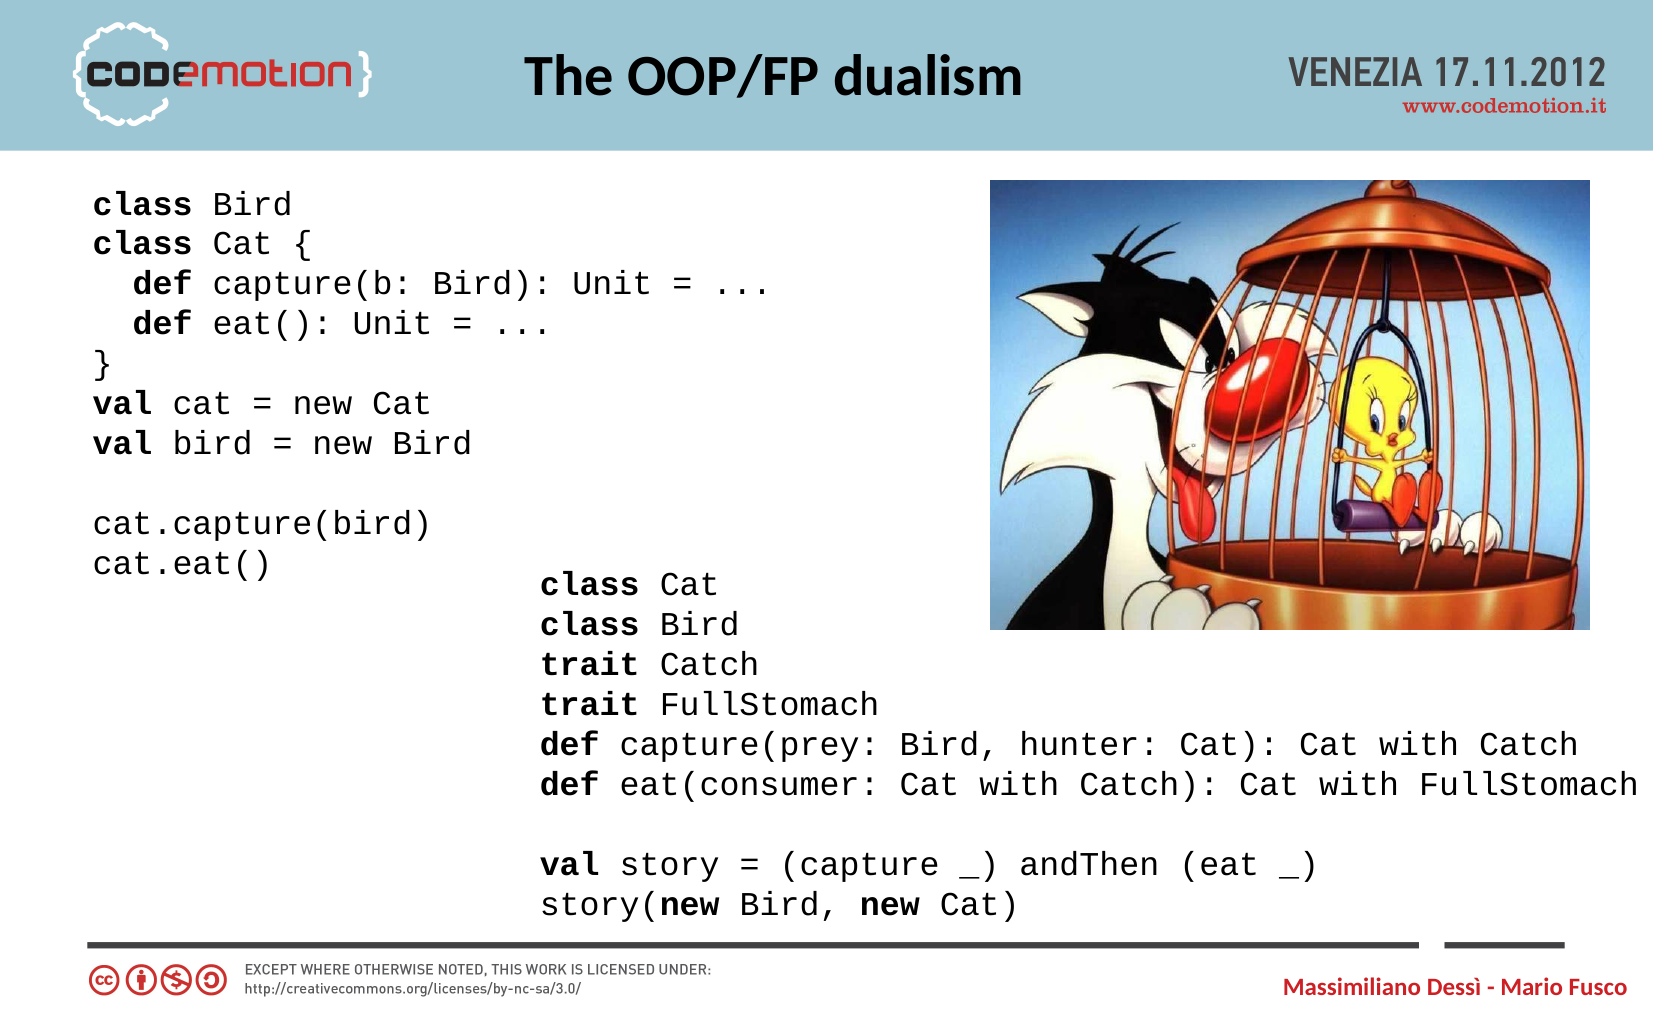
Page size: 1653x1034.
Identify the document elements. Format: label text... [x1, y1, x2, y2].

text_box class Cat class Bird trait Catch trait FullStomach def capture(prey: Bird, hunter: Cat): Cat with Catch def eat(consumer: Cat with Catch): Cat with FullStomach val story = (capture _) andThen (eat _) story(new Bird, new Cat) [525, 555, 1653, 1034]
picture [0, 0, 1653, 1034]
text_box The OOP/FP dualism [510, 30, 1606, 145]
text_box class Bird class Cat { def capture(b: Bird): Unit = ... def eat(): Unit = ... } val cat = new Cat val bird = new Bird cat.capture(bird) cat.eat() [77, 174, 1036, 825]
